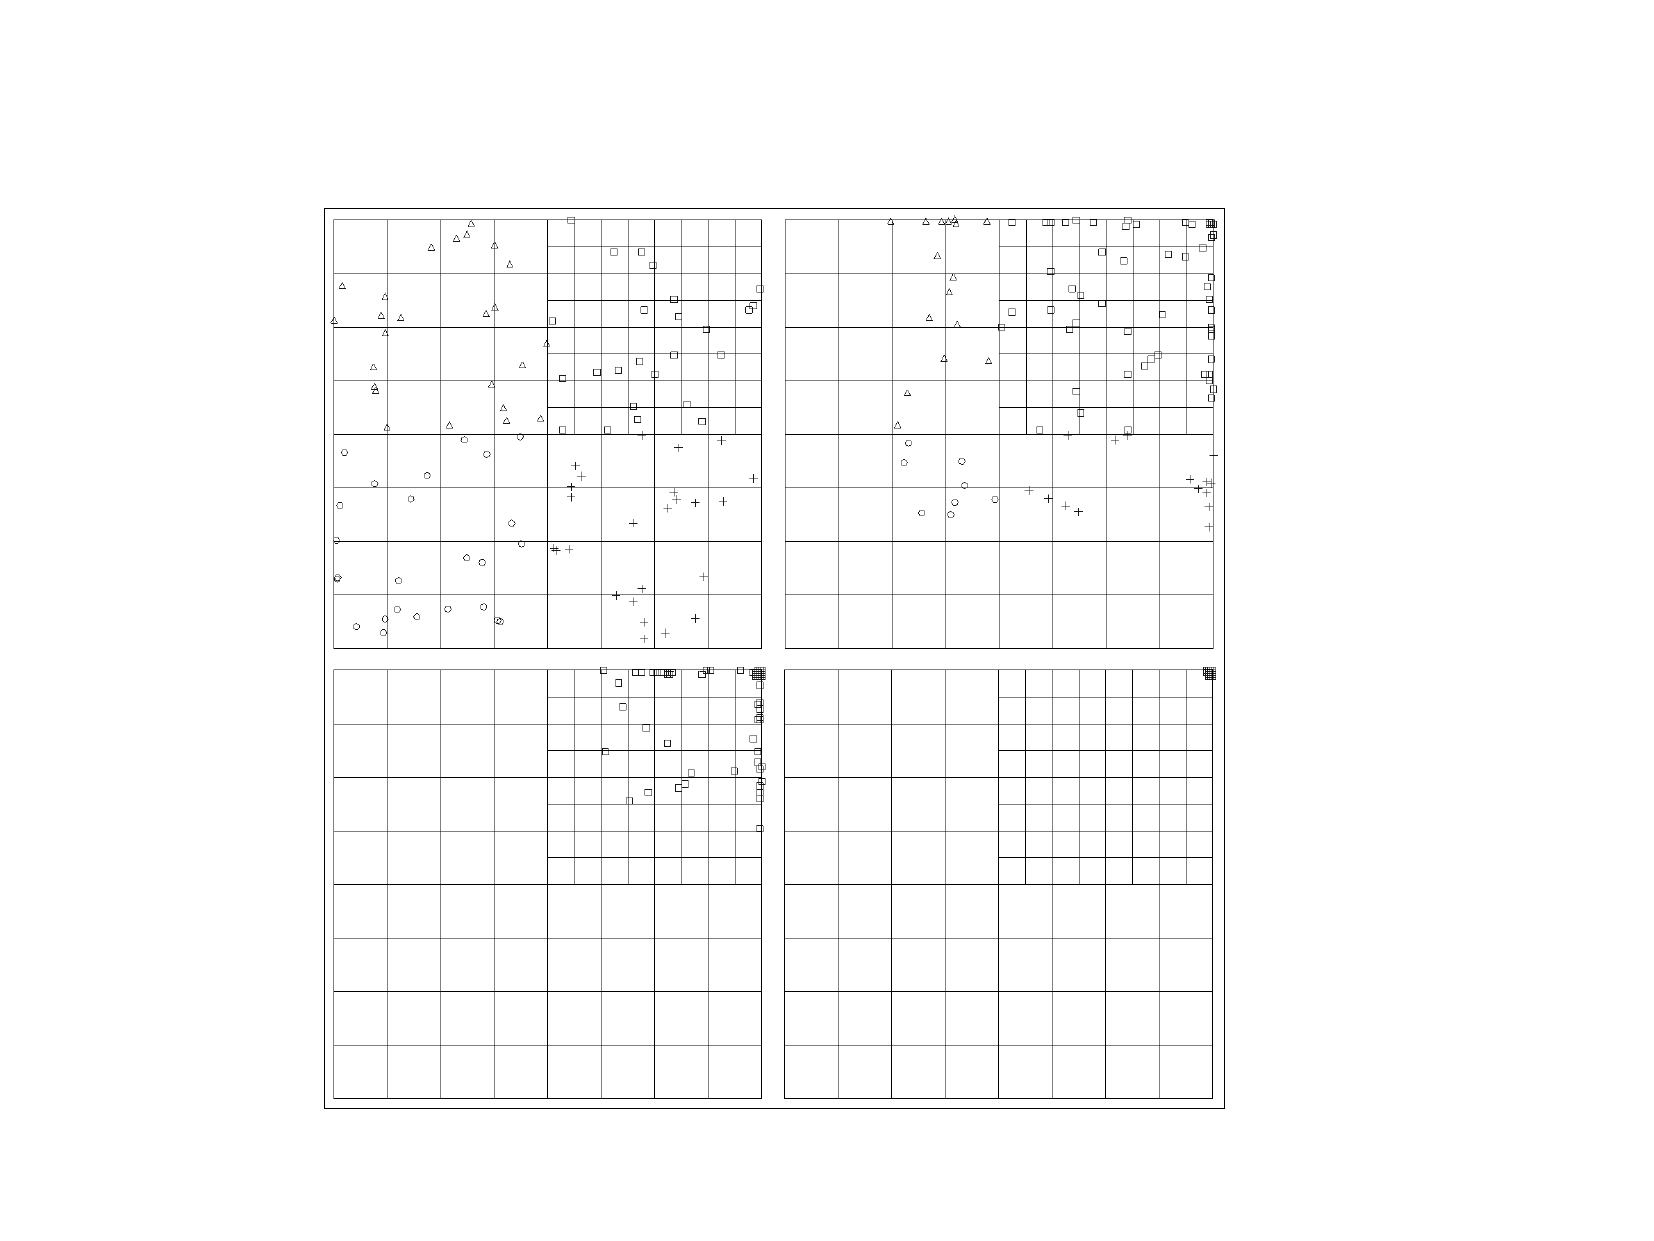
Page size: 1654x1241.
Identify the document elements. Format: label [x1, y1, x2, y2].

picture [324, 208, 1225, 1109]
